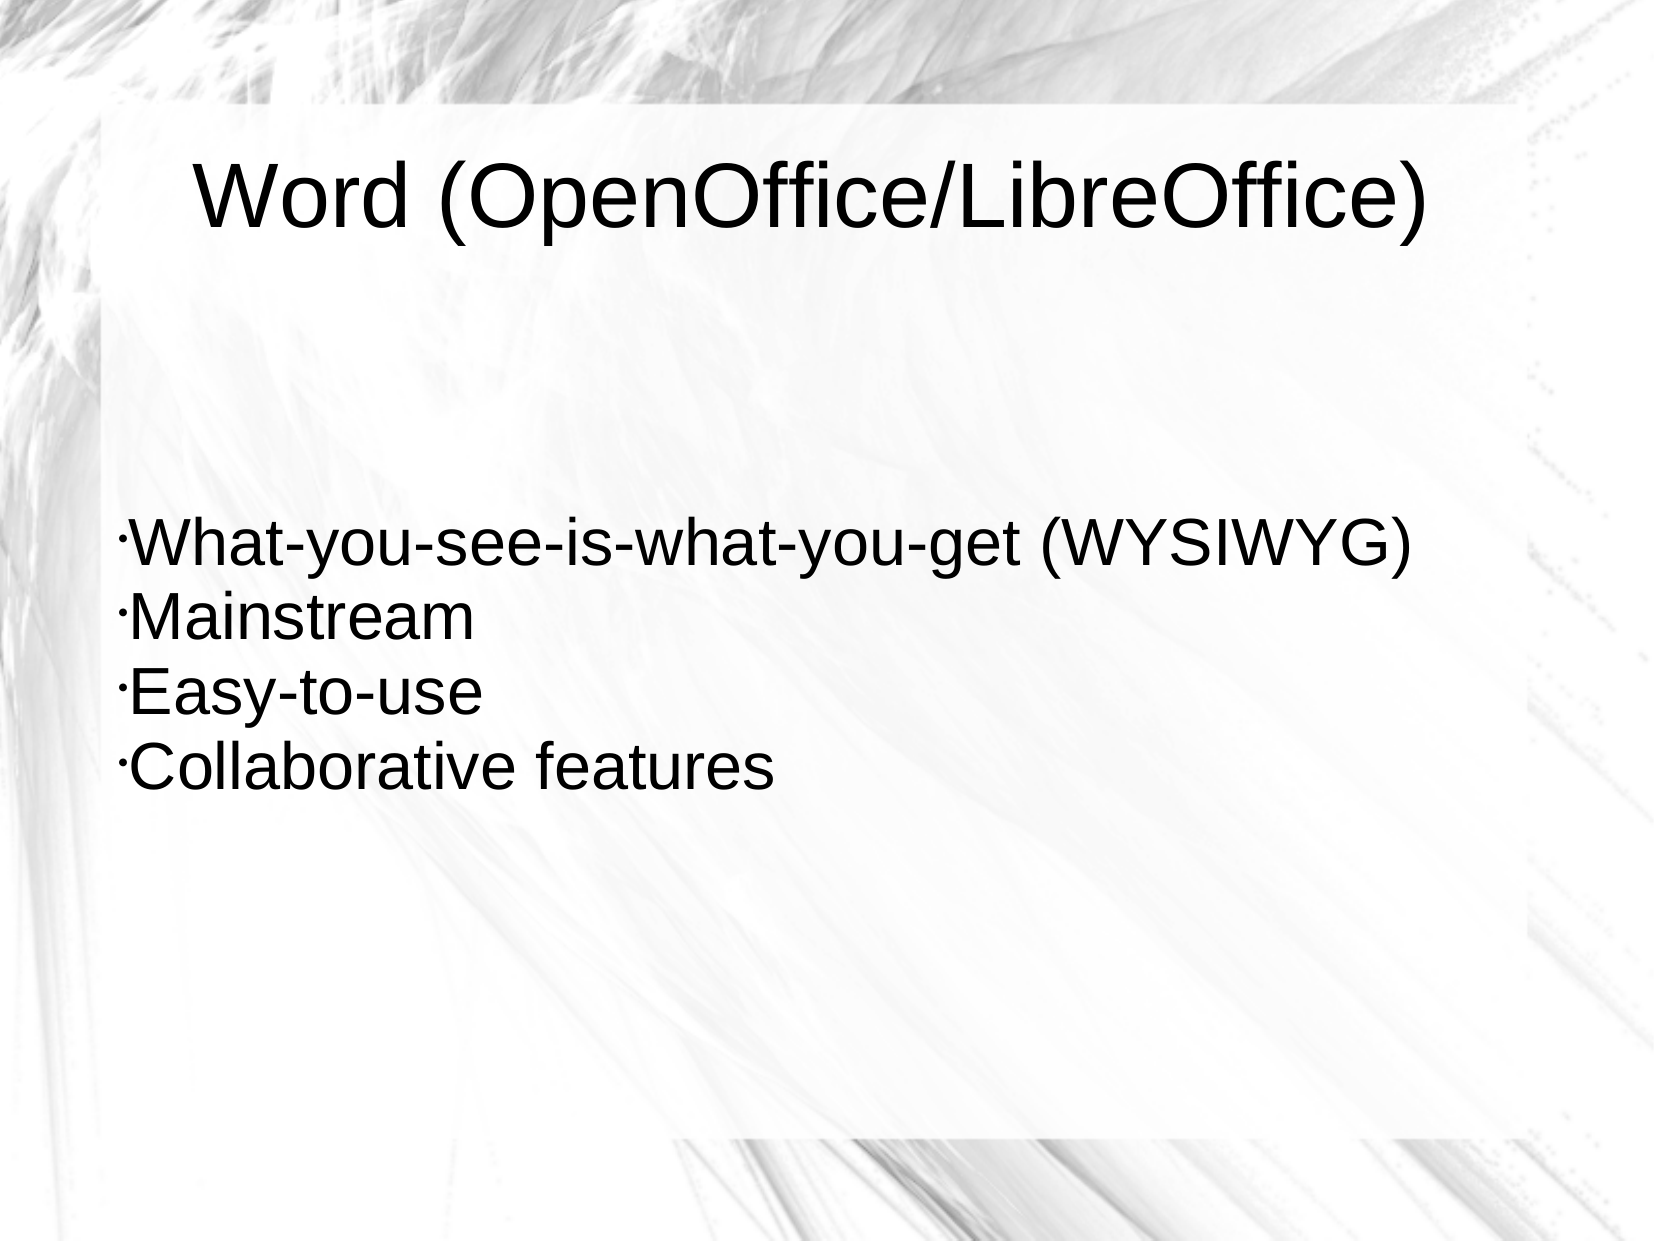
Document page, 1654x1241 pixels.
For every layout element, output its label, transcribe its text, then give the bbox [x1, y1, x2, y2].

title Word (OpenOffice/LibreOffice) [118, 119, 1506, 273]
subtitle What-you-see-is-what-you-get (WYSIWYG) Mainstream Easy-to-use Collaborative features [118, 327, 1571, 1131]
picture [0, 0, 1654, 1241]
